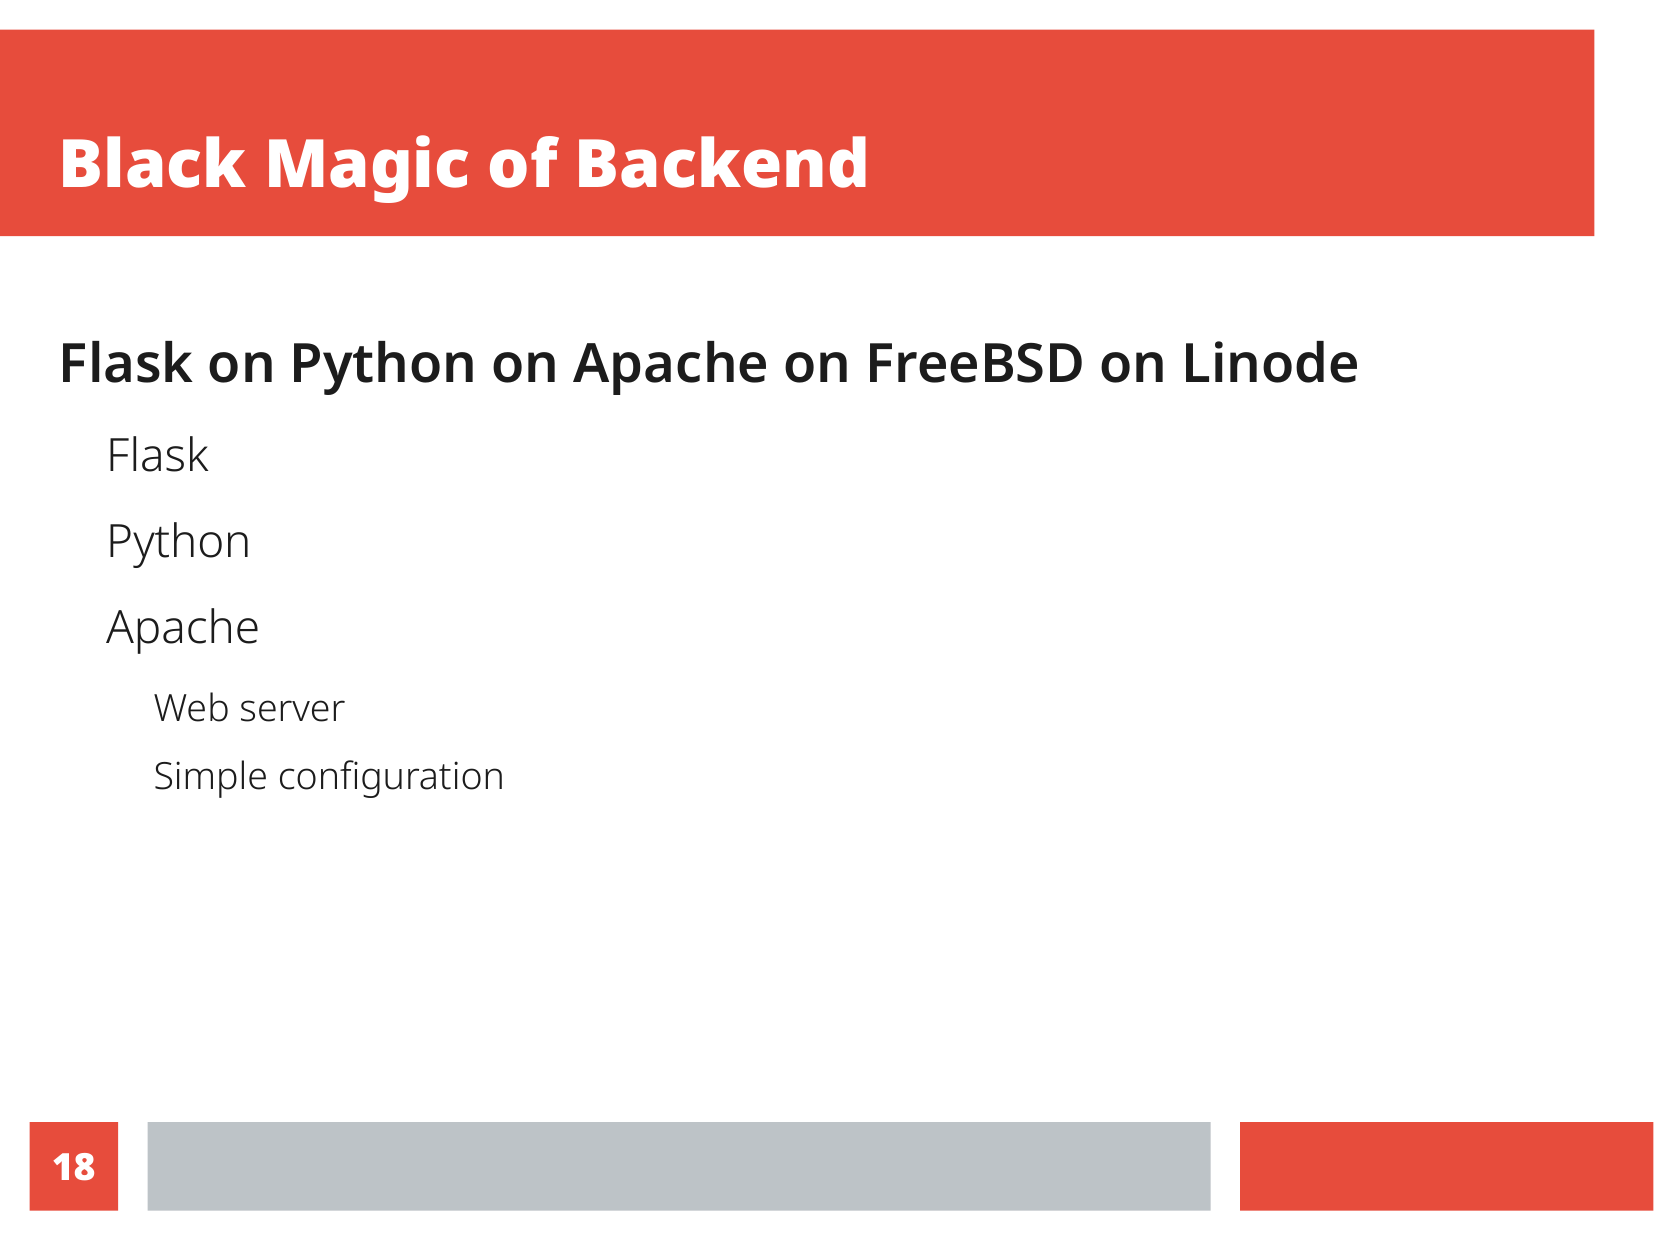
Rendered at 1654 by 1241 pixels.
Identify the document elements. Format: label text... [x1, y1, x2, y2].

list Flask on Python on Apache on FreeBSD on Linode Flask Python Apache Web server Simple configuration [59, 324, 1565, 1093]
title Black Magic of Backend [59, 59, 1595, 207]
